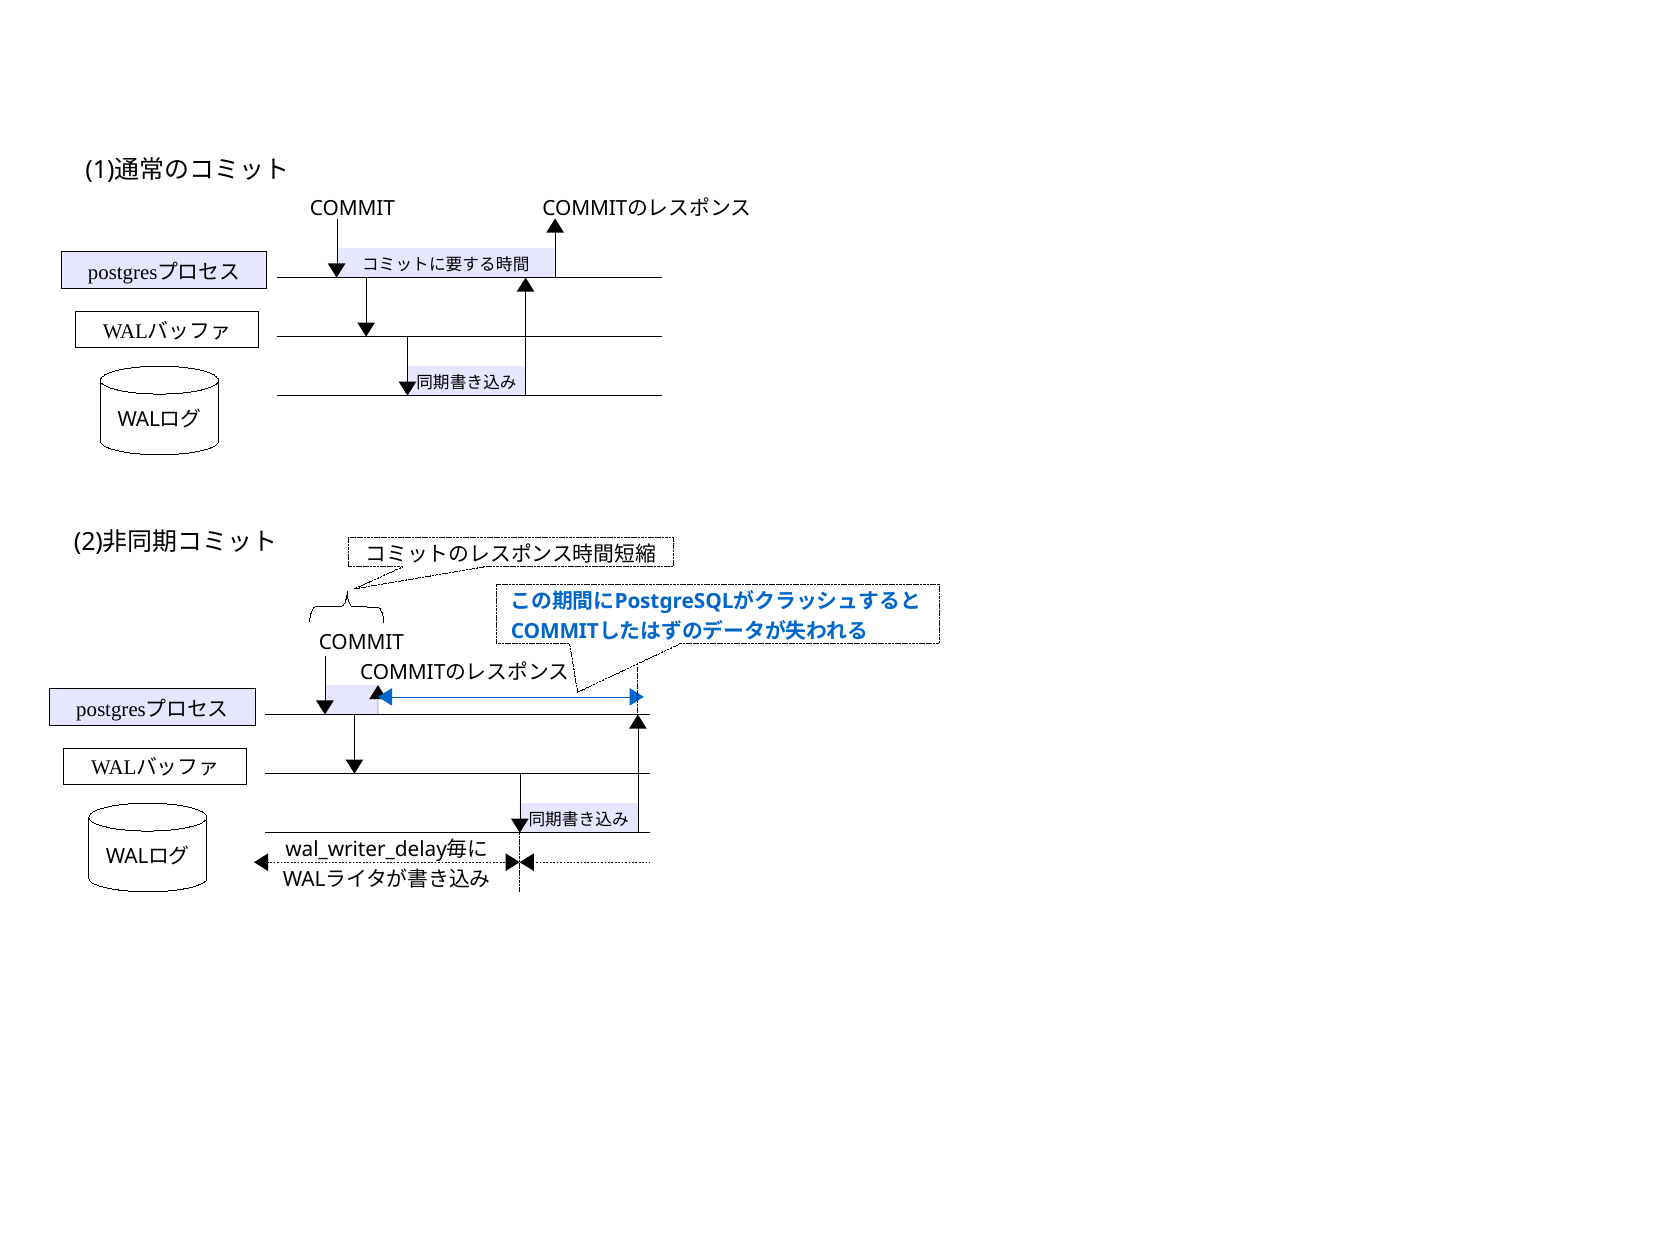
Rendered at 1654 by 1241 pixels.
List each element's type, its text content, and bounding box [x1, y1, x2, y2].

text_box WALログ [88, 803, 207, 892]
text_box WALバッファ [63, 748, 247, 785]
text_box postgresプロセス [61, 251, 267, 289]
text_box コミットのレスポンス時間短縮 [348, 537, 674, 589]
text_box COMMIT COMMITのレスポンス [295, 184, 768, 228]
text_box (1)通常のコミット [70, 141, 312, 191]
text_box (2)非同期コミット [58, 513, 301, 563]
text_box この期間にPostgreSQLがクラッシュすると COMMITしたはずのデータが失われる [496, 584, 940, 693]
text_box WALログ [100, 366, 219, 455]
text_box WALバッファ [75, 311, 259, 348]
text_box コミットに要する時間 [338, 248, 555, 277]
text_box postgresプロセス [49, 688, 256, 726]
text_box [326, 685, 377, 714]
text_box 同期書き込み [521, 803, 638, 832]
text_box COMMIT COMMITのレスポンス [303, 620, 577, 691]
text_box 同期書き込み [408, 366, 525, 395]
